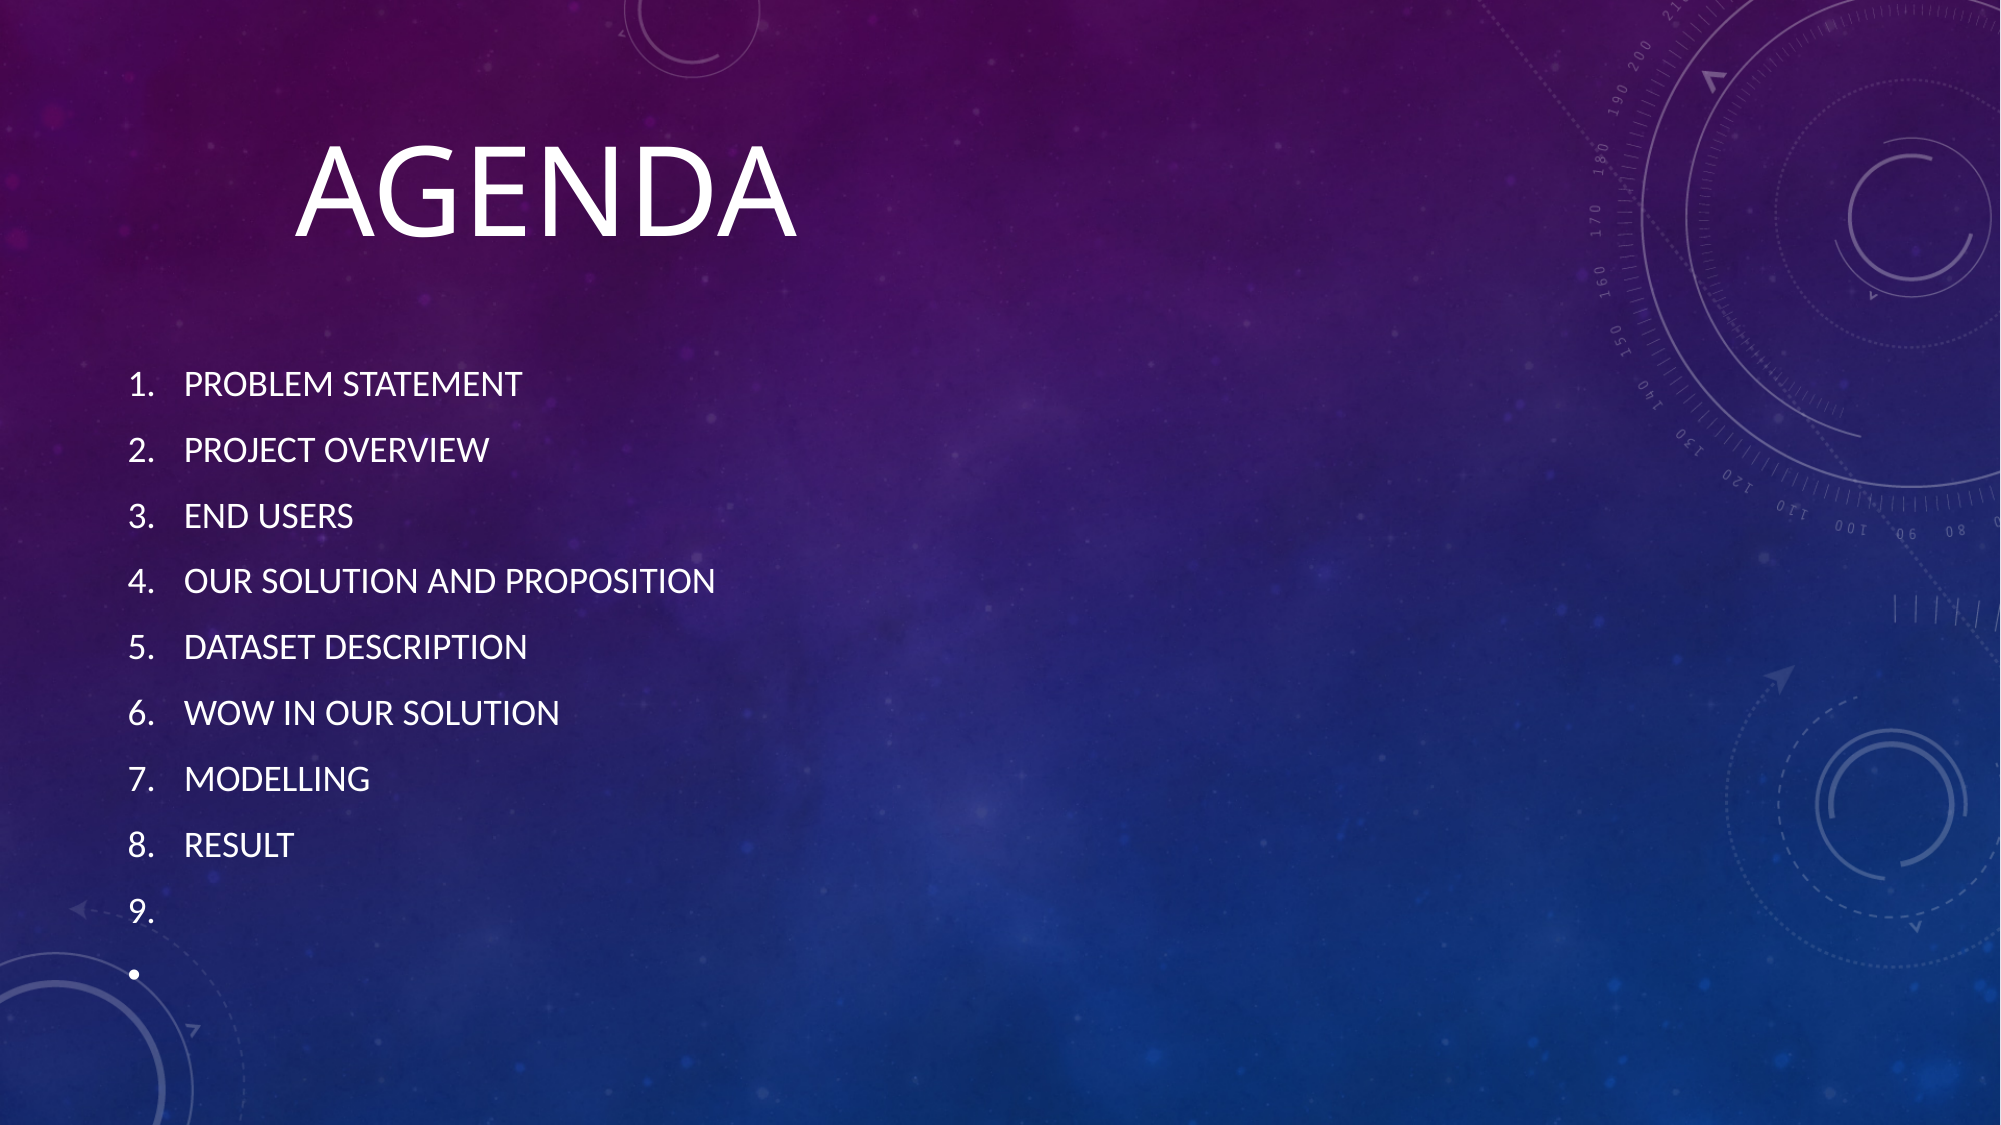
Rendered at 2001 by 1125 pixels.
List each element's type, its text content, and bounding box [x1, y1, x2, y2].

title AGENDA [280, 78, 2000, 295]
list PROBLEM STATEMENT PROJECT OVERVIEW END USERS OUR SOLUTION AND PROPOSITION DATASET DESCRIPTION WOW IN OUR SOLUTION MODELLING RESULT [112, 351, 1775, 950]
